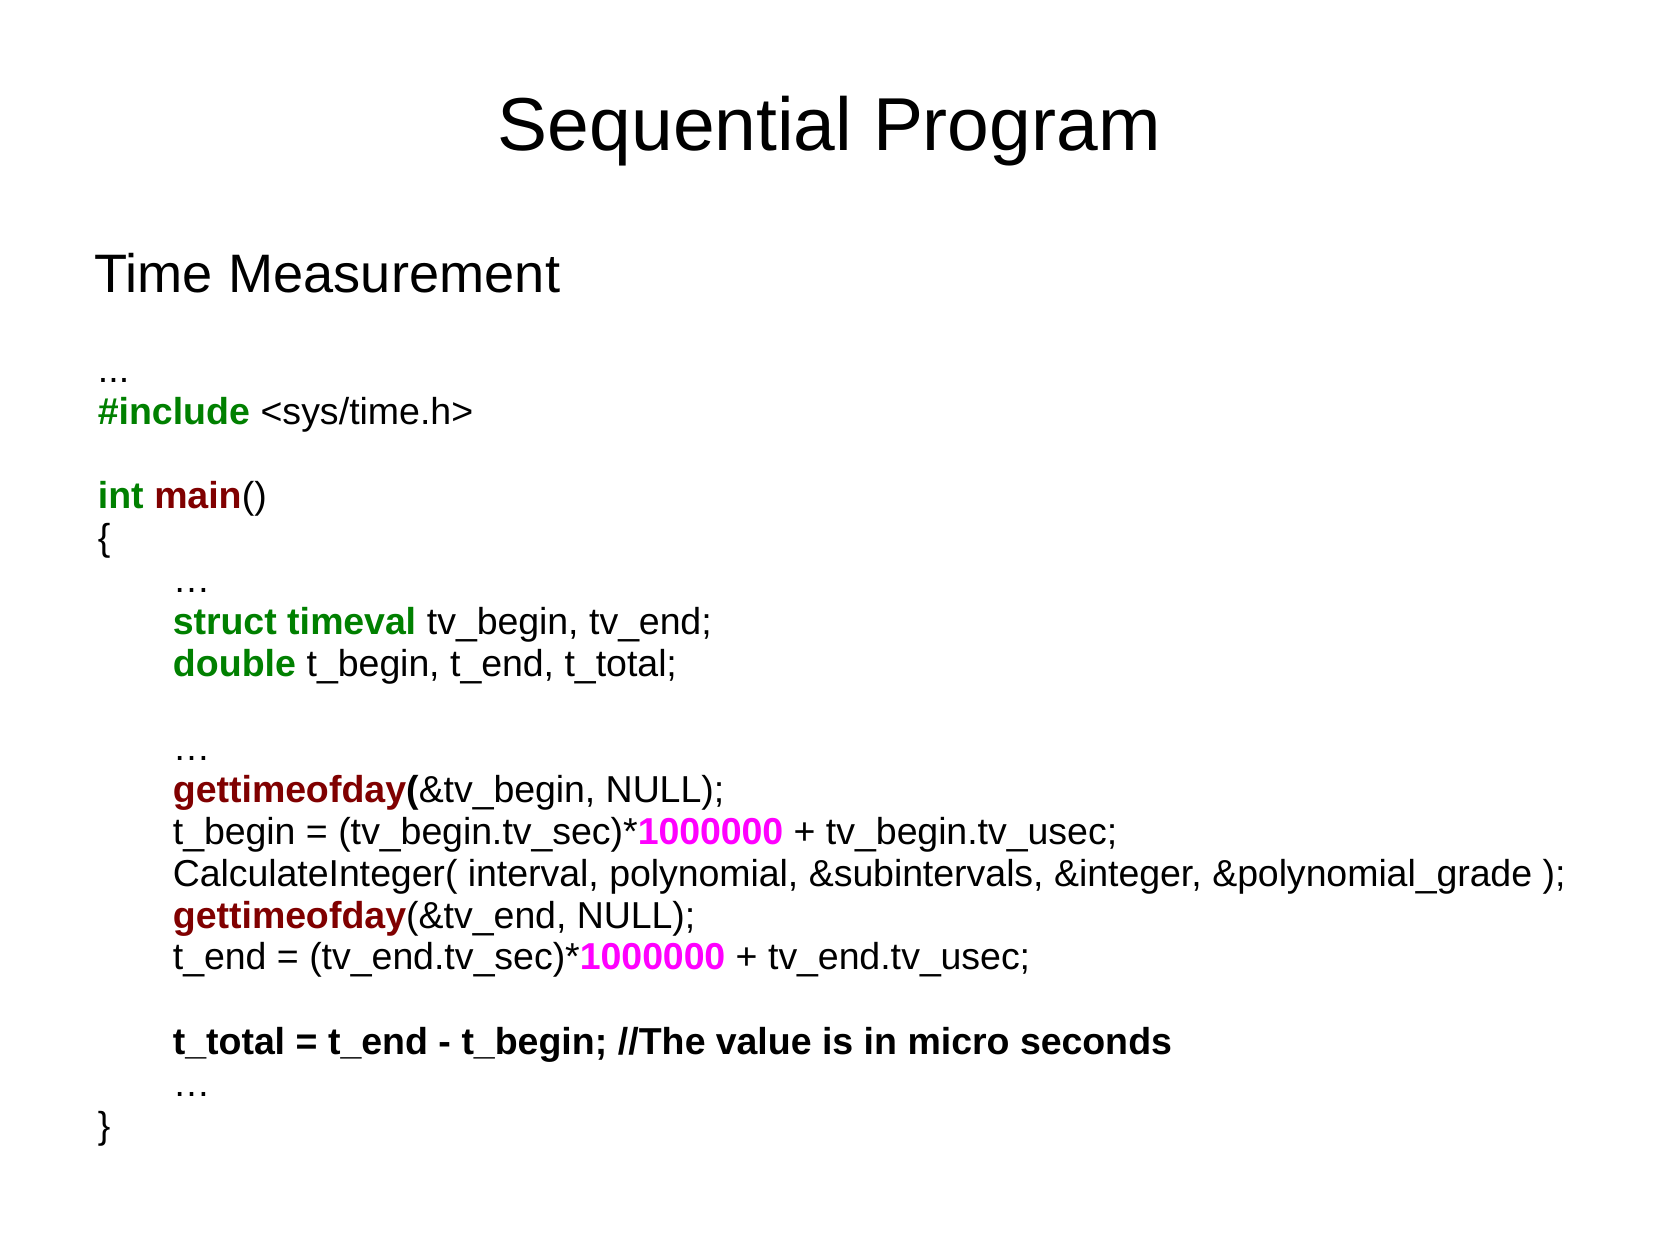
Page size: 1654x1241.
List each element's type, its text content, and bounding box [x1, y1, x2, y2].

text_box ... #include <sys/time.h> int main() { … struct timeval tv_begin, tv_end; double t_begin, t_end, t_total; … gettimeofday(&tv_begin, NULL); t_begin = (tv_begin.tv_sec)*1000000 + tv_begin.tv_usec; CalculateInteger( interval, polynomial, &subintervals, &integer, &polynomial_grade ); gettimeofday(&tv_end, NULL); t_end = (tv_end.tv_sec)*1000000 + tv_end.tv_usec; t_total = t_end - t_begin; //The value is in micro seconds … } [8, 340, 1654, 1209]
text_box Time Measurement [4, 216, 1654, 316]
text_box Sequential Program [4, 75, 1654, 174]
